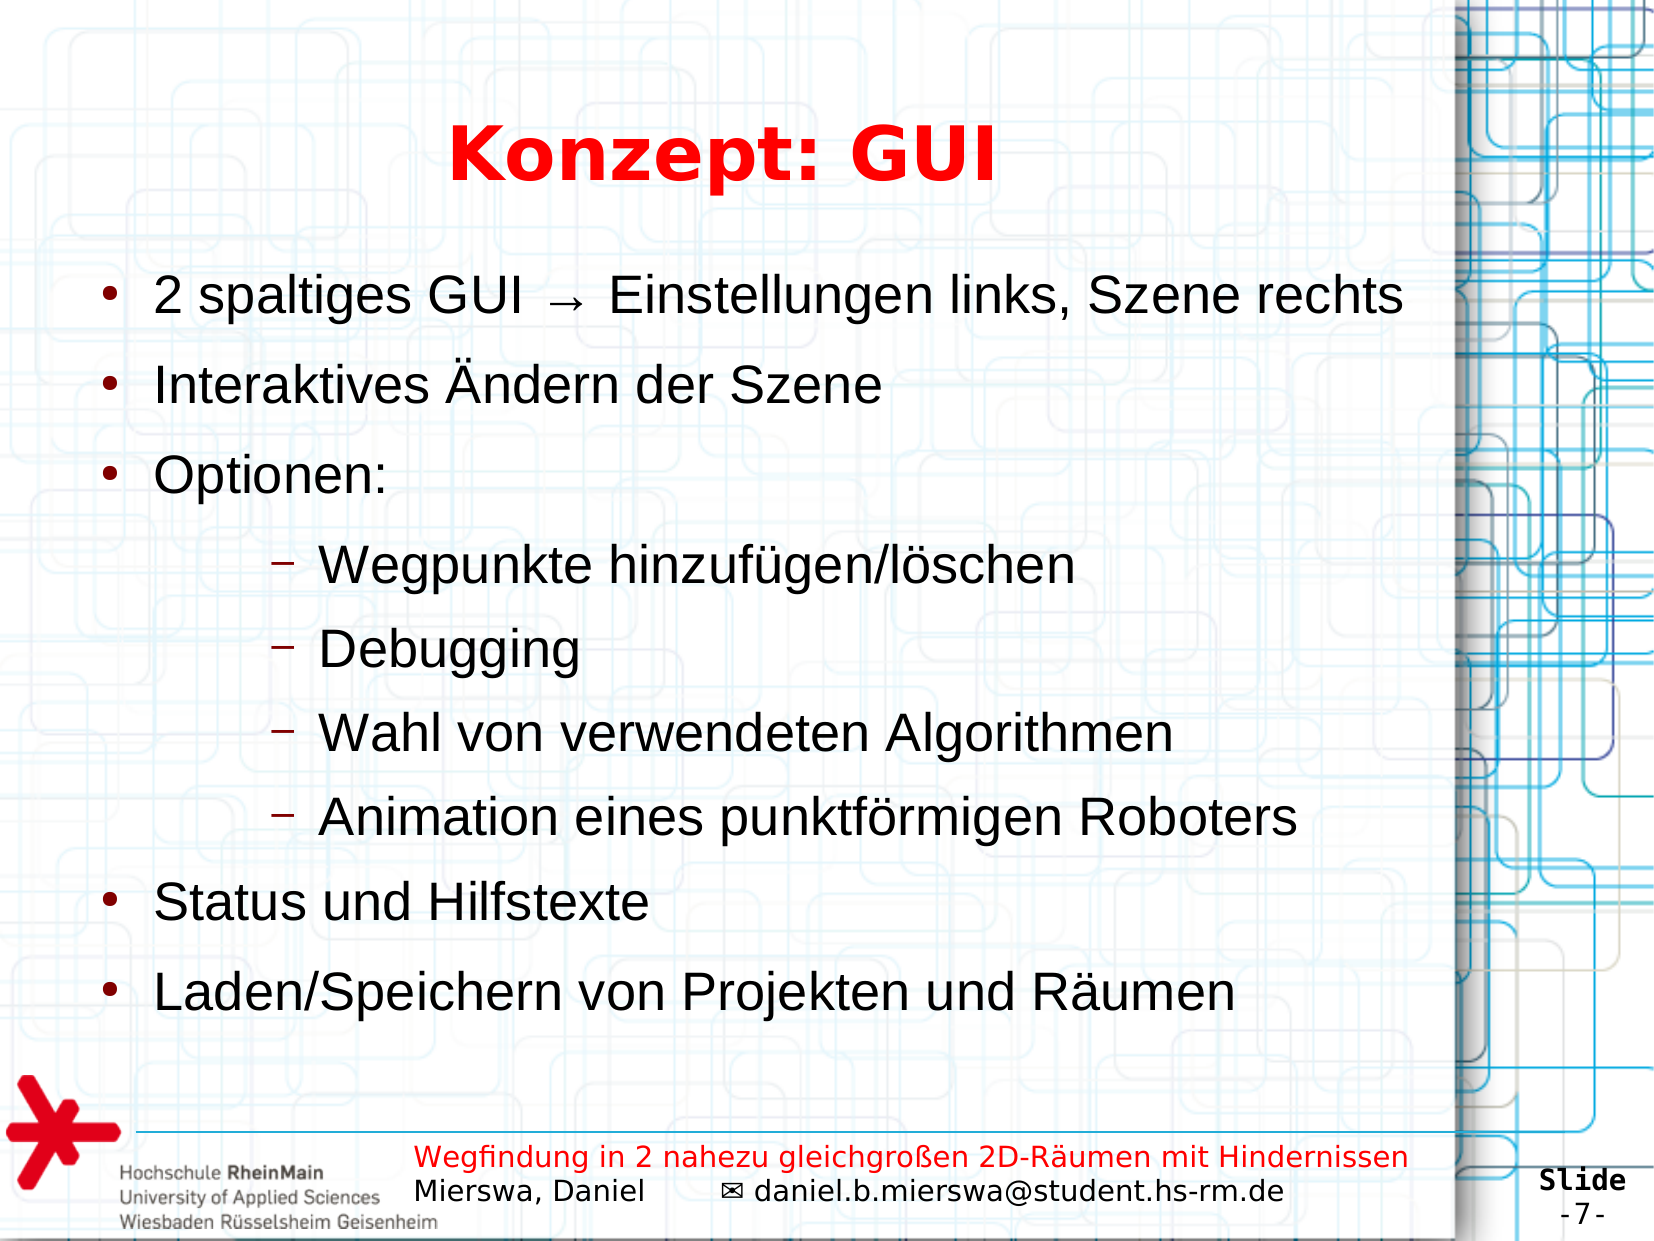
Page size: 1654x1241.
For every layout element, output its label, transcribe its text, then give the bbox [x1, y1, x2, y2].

title Konzept: GUI [29, 70, 1418, 239]
picture [0, 0, 1654, 1241]
list 2 spaltiges GUI → Einstellungen links, Szene rechts Interaktives Ändern der Szene Optionen: Wegpunkte hinzufügen/löschen Debugging Wahl von verwendeten Algorithmen Animation eines punktförmigen Roboters Status und Hilfstexte Laden/Speichern von Projekten und Räumen [82, 264, 1418, 1078]
